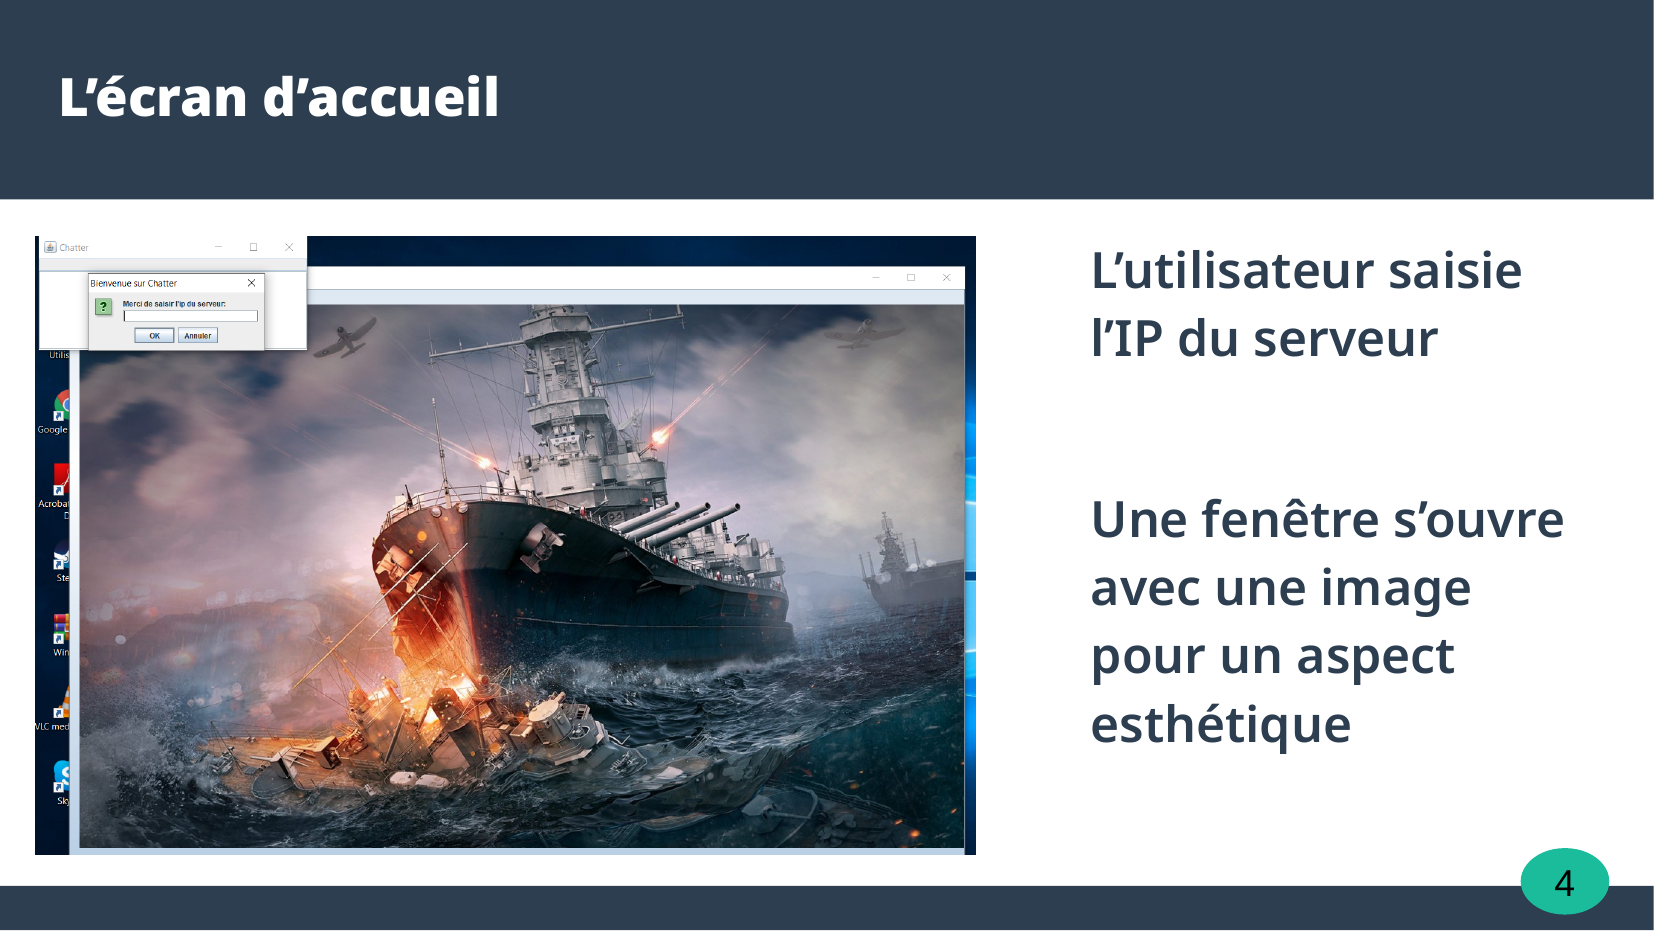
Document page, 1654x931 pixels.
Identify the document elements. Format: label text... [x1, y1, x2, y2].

title L’écran d’accueil [59, 37, 1595, 156]
list L’utilisateur saisie l’IP du serveur Une fenêtre s’ouvre avec une image pour un aspect esthétique [1020, 234, 1581, 856]
picture [35, 236, 976, 856]
text_box <numéro> [1539, 855, 1654, 926]
